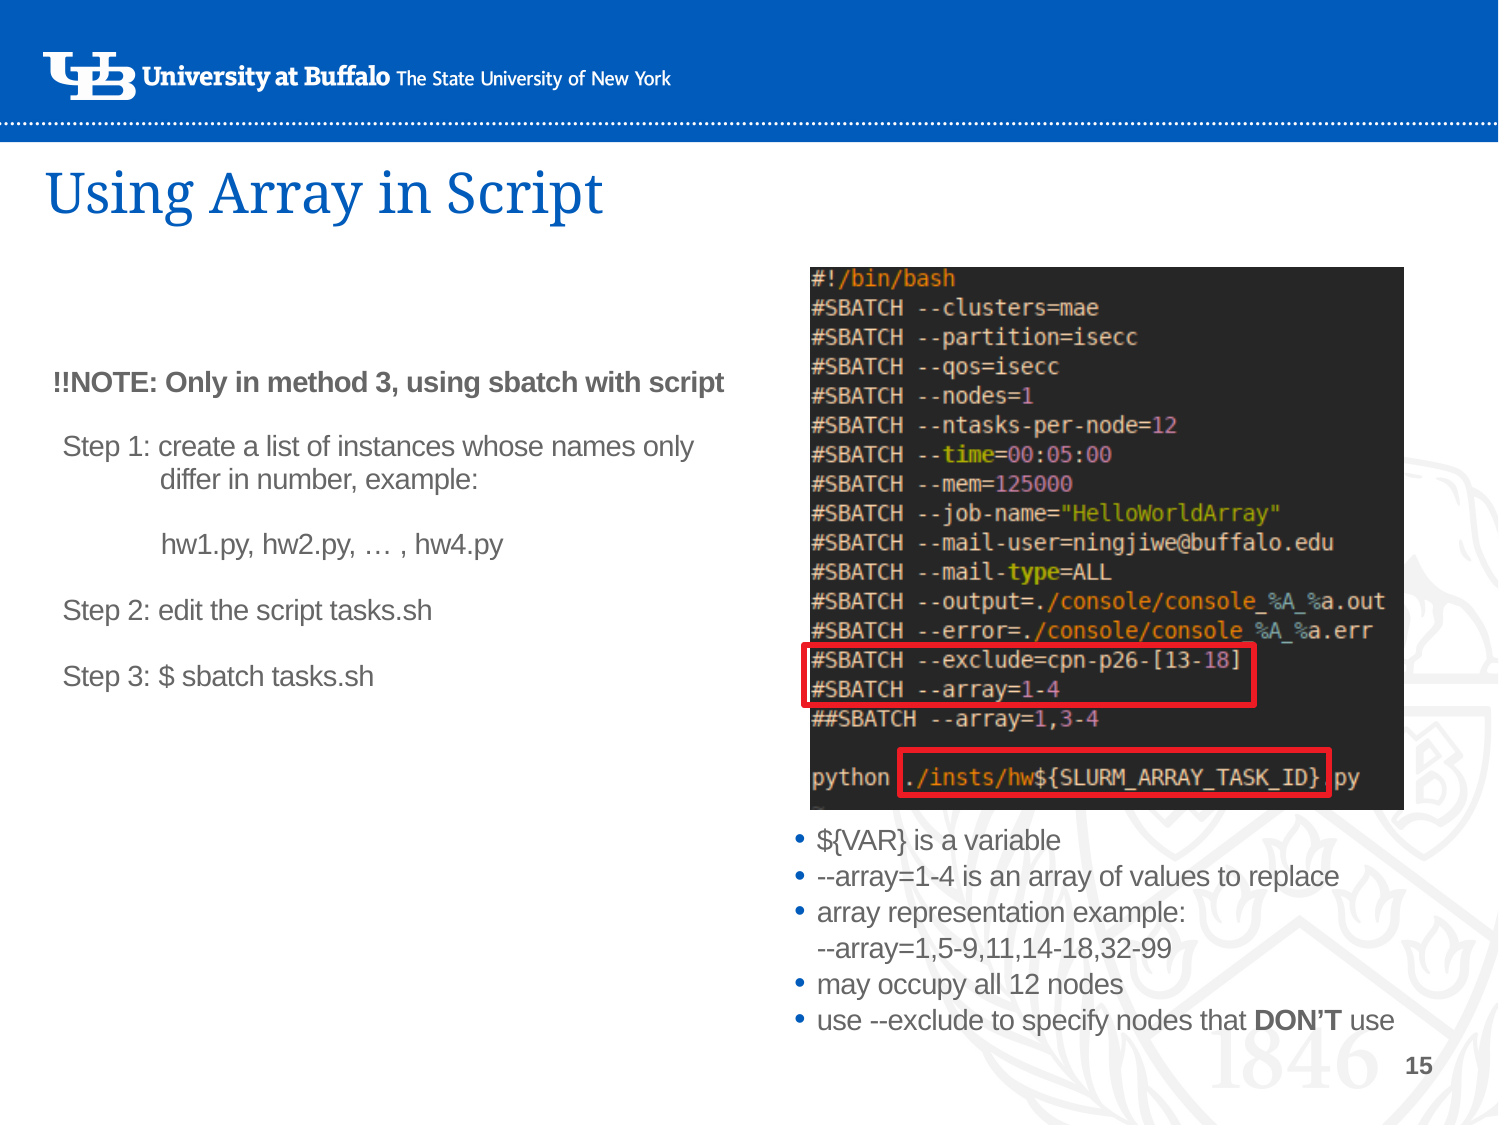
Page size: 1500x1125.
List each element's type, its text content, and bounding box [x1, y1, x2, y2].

list ${VAR} is a variable --array=1-4 is an array of values to replace array representation example: --array=1,5-9,11,14-18,32-99 may occupy all 12 nodes use --exclude to specify nodes that DON’T use [764, 825, 1453, 1051]
text_box [804, 645, 1255, 706]
text_box Step 1: create a list of instances whose names only differ in number, example: hw1.py, hw2.py, … , hw4.py Step 2: edit the script tasks.sh Step 3: $ sbatch tasks.sh [47, 422, 732, 788]
text_box [900, 750, 1330, 796]
picture [0, 0, 1499, 1125]
text_box !!NOTE: Only in method 3, using sbatch with script [37, 358, 747, 439]
title Using Array in Script [30, 153, 1387, 233]
